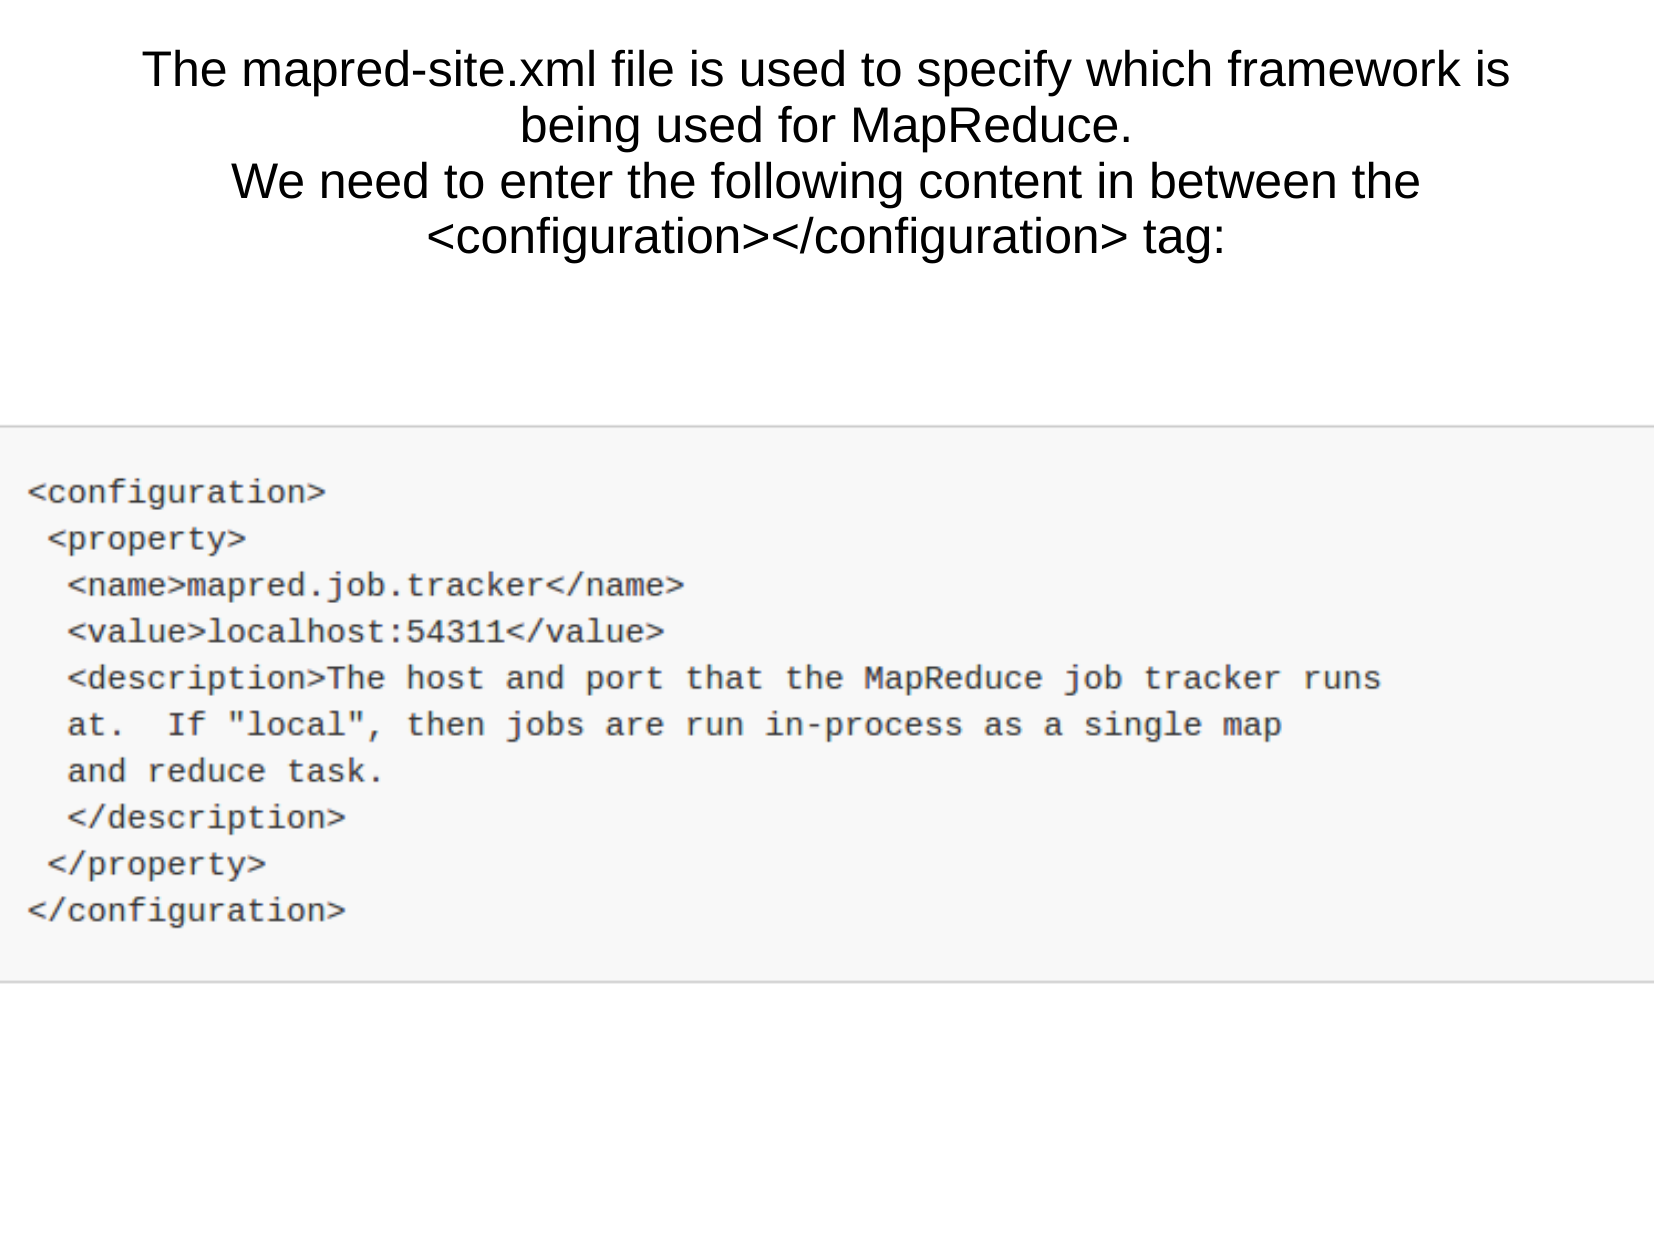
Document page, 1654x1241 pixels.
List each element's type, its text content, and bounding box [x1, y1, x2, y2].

title The mapred-site.xml file is used to specify which framework is being used for MapReduce. We need to enter the following content in between the <configuration></configuration> tag: [82, 40, 1571, 266]
picture [0, 378, 1654, 993]
